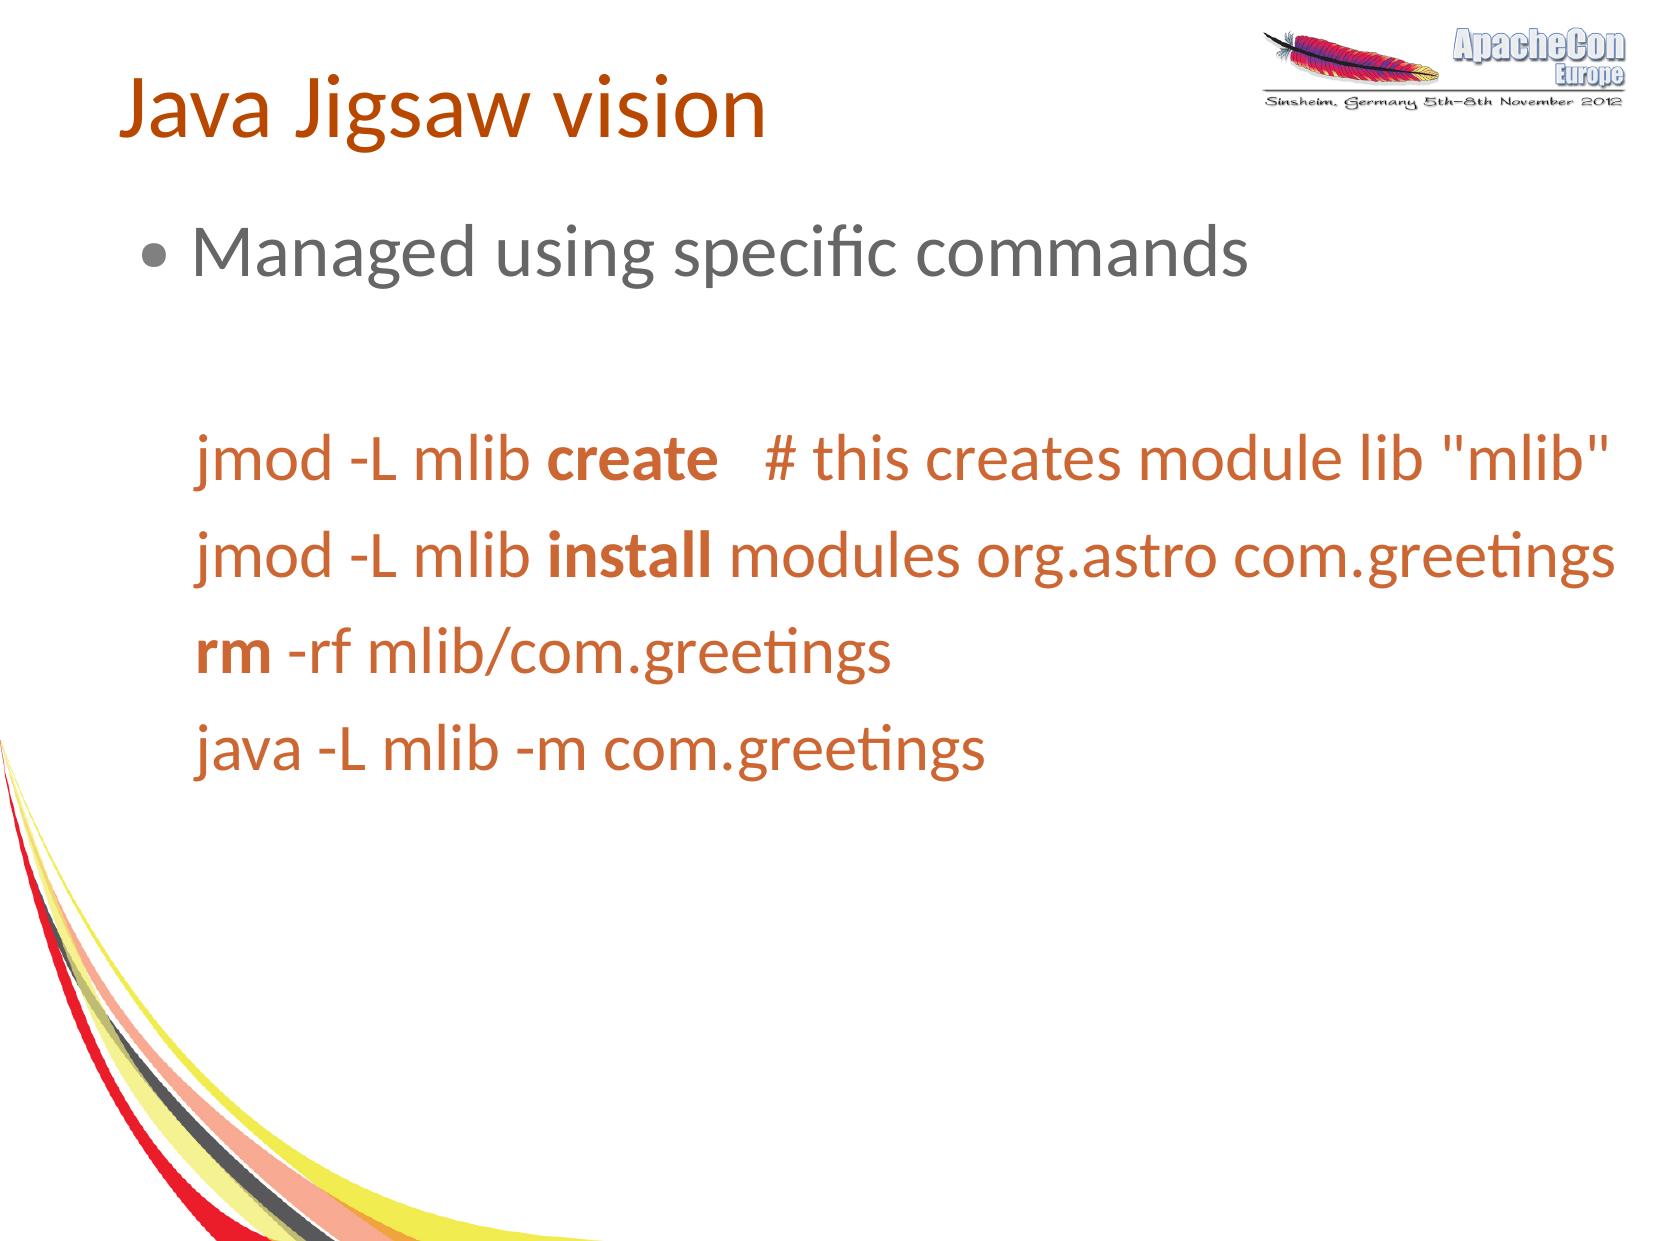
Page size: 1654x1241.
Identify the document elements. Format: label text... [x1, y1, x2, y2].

title Java Jigsaw vision [59, 59, 1418, 171]
picture [0, 0, 1654, 1241]
list Managed using specific commands jmod -L mlib create # this creates module lib "mlib" jmod -L mlib install modules org.astro com.greetings rm -rf mlib/com.greetings java -L mlib -m com.greetings [120, 220, 1625, 1111]
